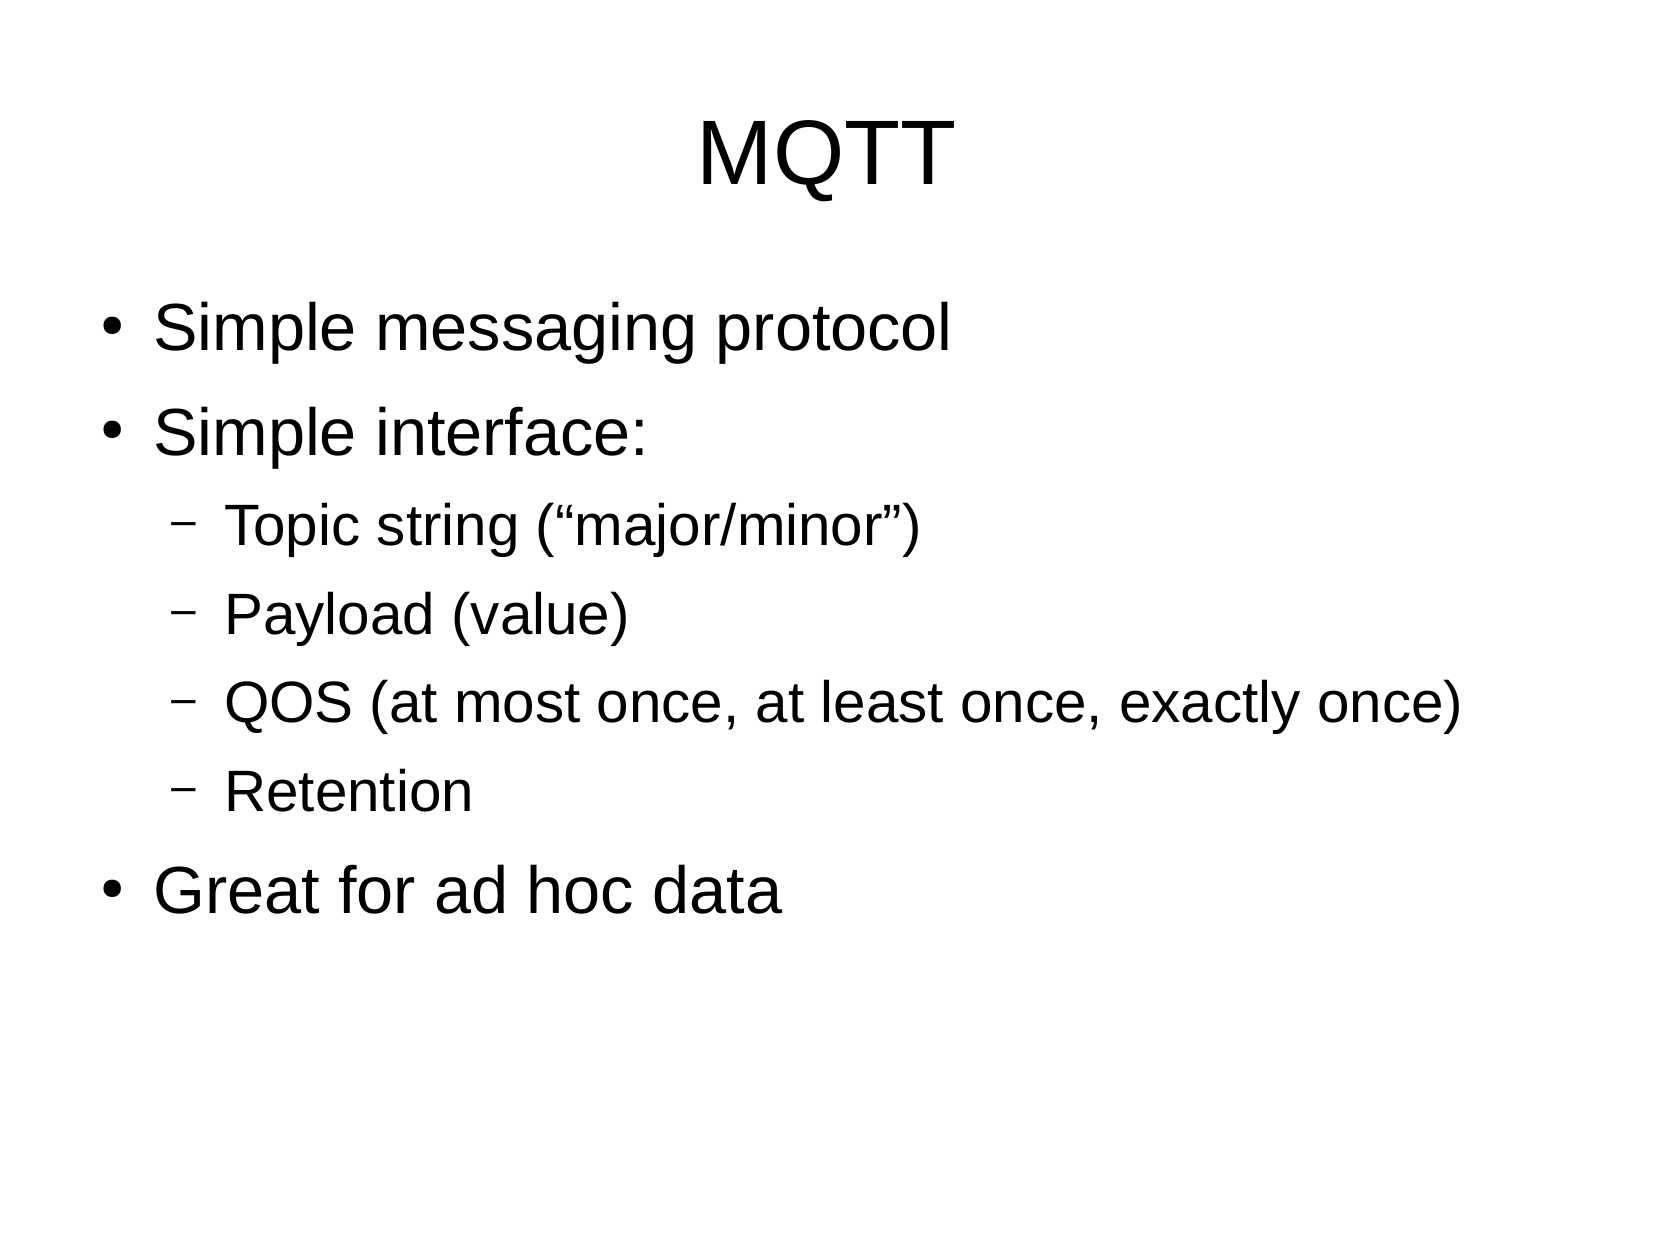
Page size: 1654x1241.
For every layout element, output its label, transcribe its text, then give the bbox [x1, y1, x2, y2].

list Simple messaging protocol Simple interface: Topic string (“major/minor”) Payload (value) QOS (at most once, at least once, exactly once) Retention Great for ad hoc data [82, 290, 1571, 1010]
title MQTT [82, 49, 1571, 257]
